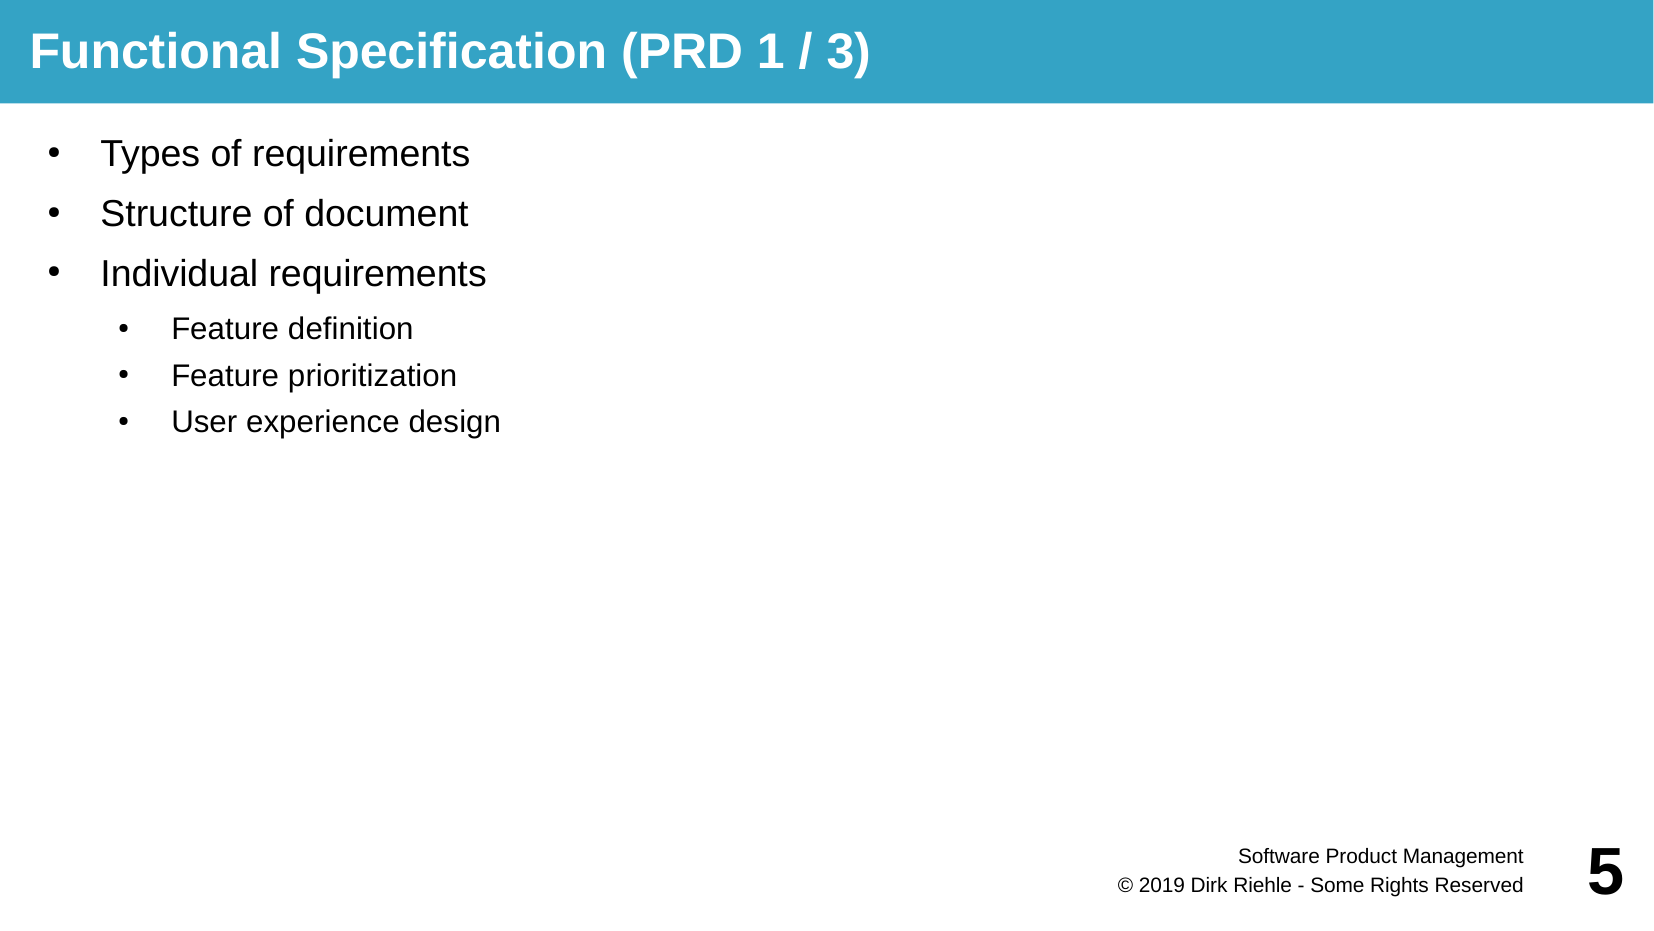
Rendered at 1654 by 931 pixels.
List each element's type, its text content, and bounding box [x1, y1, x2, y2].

title Functional Specification (PRD 1 / 3) [0, 0, 1654, 104]
list Types of requirements Structure of document Individual requirements Feature definition Feature prioritization User experience design [29, 132, 1625, 813]
